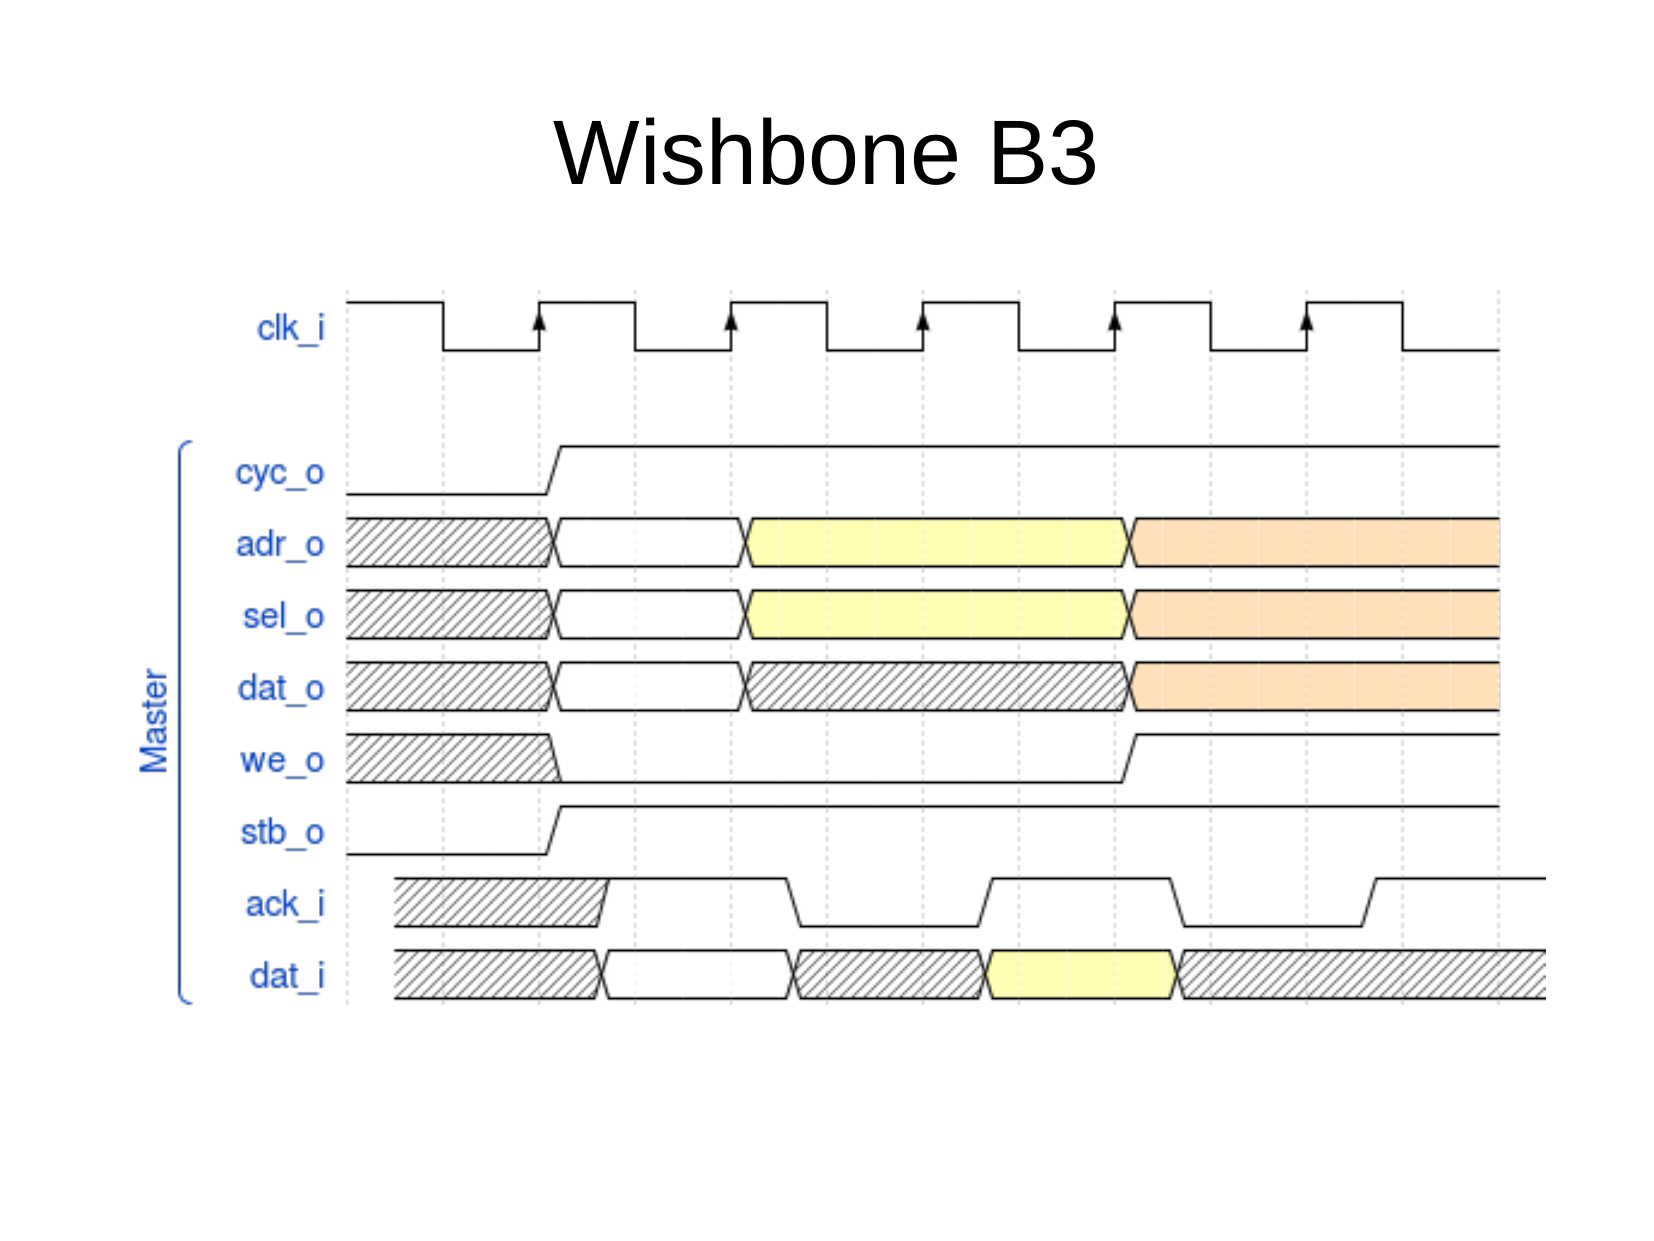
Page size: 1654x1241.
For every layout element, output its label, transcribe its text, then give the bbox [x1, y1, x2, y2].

picture [107, 290, 1546, 1010]
title Wishbone B3 [82, 49, 1571, 257]
